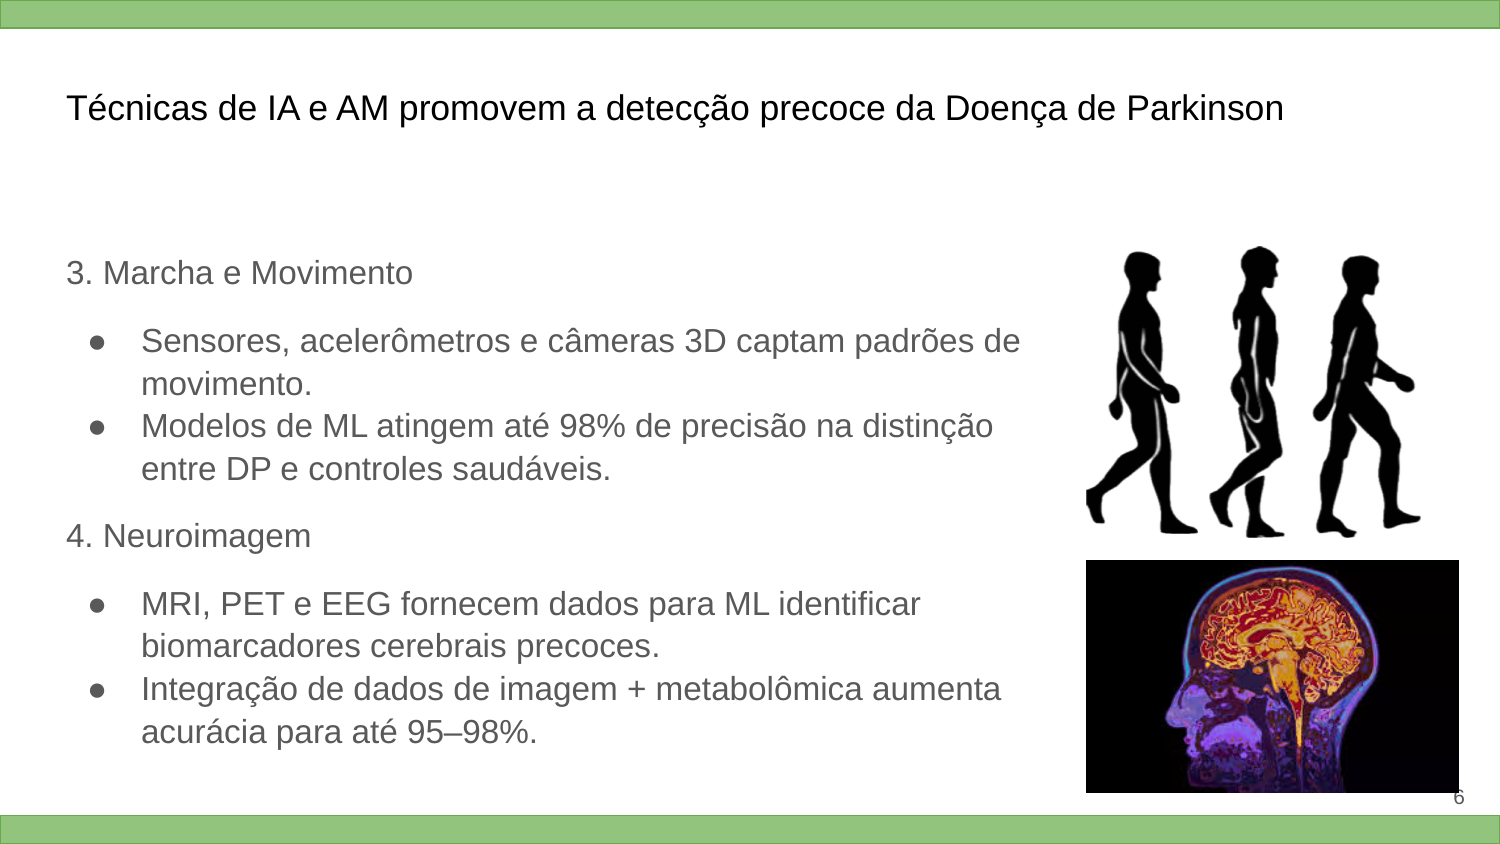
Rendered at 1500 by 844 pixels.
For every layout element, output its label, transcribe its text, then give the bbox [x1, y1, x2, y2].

picture [1209, 246, 1285, 538]
picture [1312, 255, 1421, 538]
text_box [0, 0, 1500, 28]
slide_number <number> [1389, 764, 1480, 830]
picture [1086, 251, 1198, 534]
text_box [0, 815, 1500, 844]
list 3. Marcha e Movimento Sensores, acelerômetros e câmeras 3D captam padrões de movimento. Modelos de ML atingem até 98% de precisão na distinção entre DP e controles saudáveis. 4. Neuroimagem MRI, PET e EEG fornecem dados para ML identificar biomarcadores cerebrais precoces. Integração de dados de imagem + metabolômica aumenta acurácia para até 95–98%. [51, 234, 1087, 795]
title Técnicas de IA e AM promovem a detecção precoce da Doença de Parkinson [51, 72, 1449, 167]
picture [1086, 560, 1459, 793]
